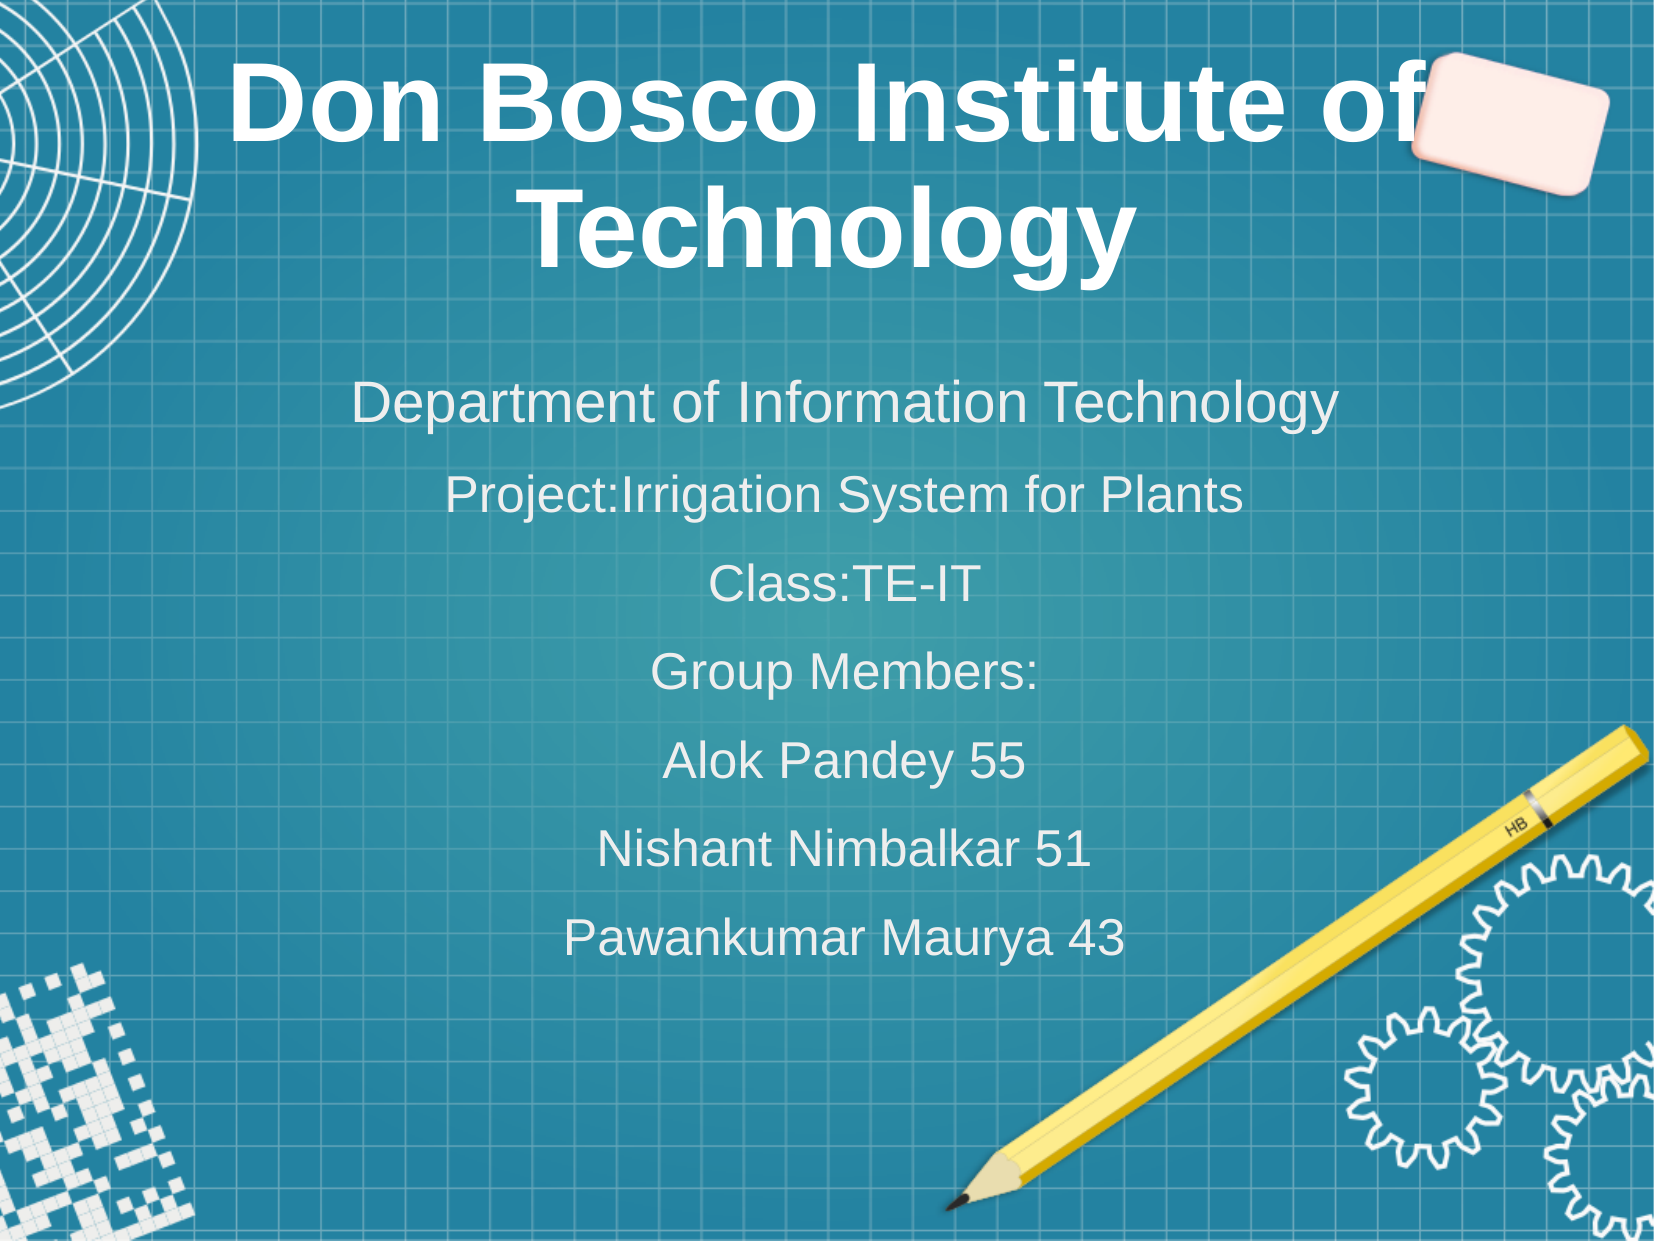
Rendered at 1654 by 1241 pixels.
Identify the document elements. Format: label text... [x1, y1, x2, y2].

list Department of Information Technology Project:Irrigation System for Plants Class:TE-IT Group Members: Alok Pandey 55 Nishant Nimbalkar 51 Pawankumar Maurya 43 [73, 369, 1562, 972]
title Don Bosco Institute of Technology [82, 47, 1571, 284]
picture [0, 0, 1654, 1241]
